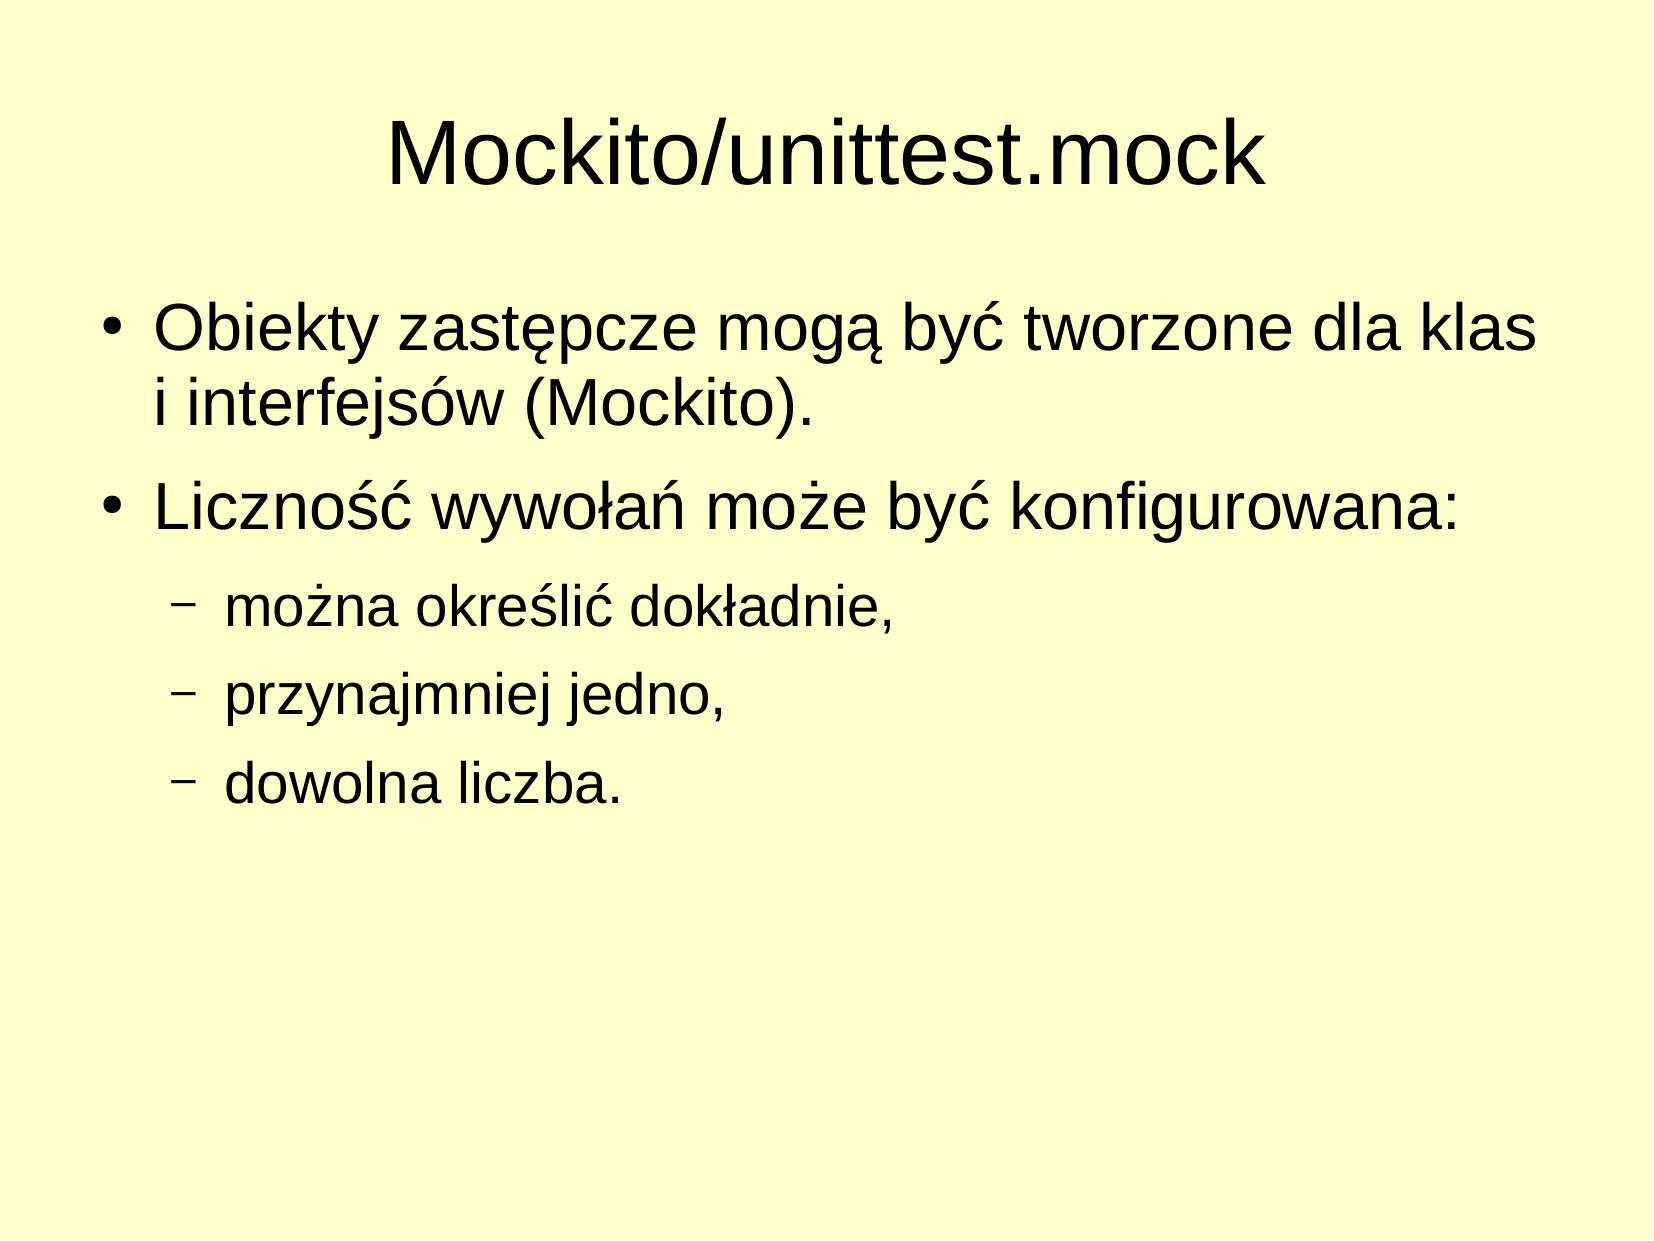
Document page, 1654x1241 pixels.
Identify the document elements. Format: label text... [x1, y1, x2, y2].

title Mockito/unittest.mock [82, 49, 1571, 257]
list Obiekty zastępcze mogą być tworzone dla klas i interfejsów (Mockito). Liczność wywołań może być konfigurowana: można określić dokładnie, przynajmniej jedno, dowolna liczba. [82, 290, 1571, 1109]
